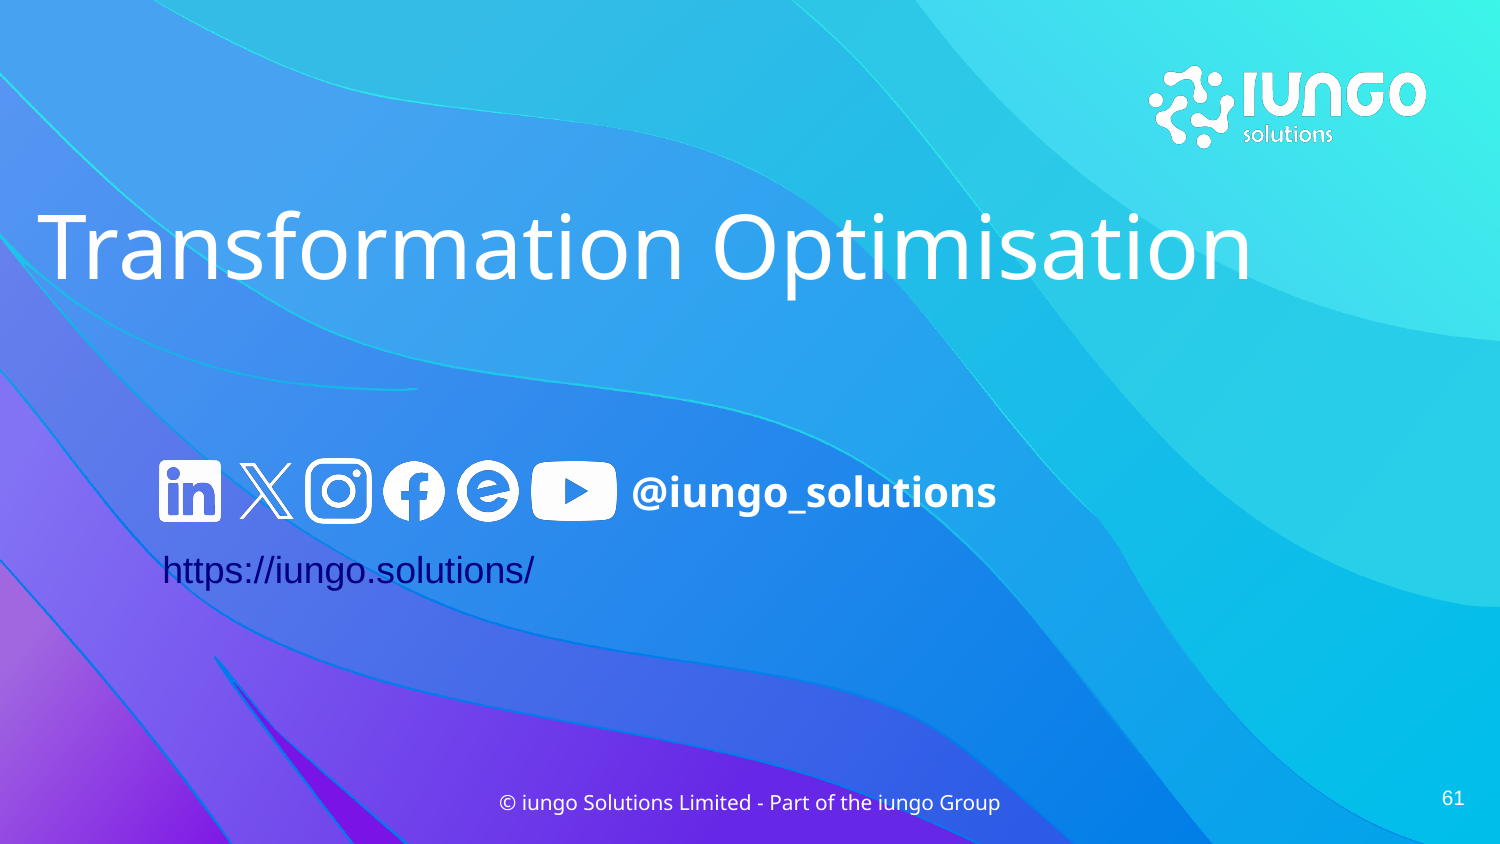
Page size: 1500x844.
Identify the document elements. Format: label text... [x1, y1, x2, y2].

slide_number <number> [1389, 764, 1480, 830]
title Transformation Optimisation [22, 0, 1422, 313]
picture [0, 0, 1500, 844]
